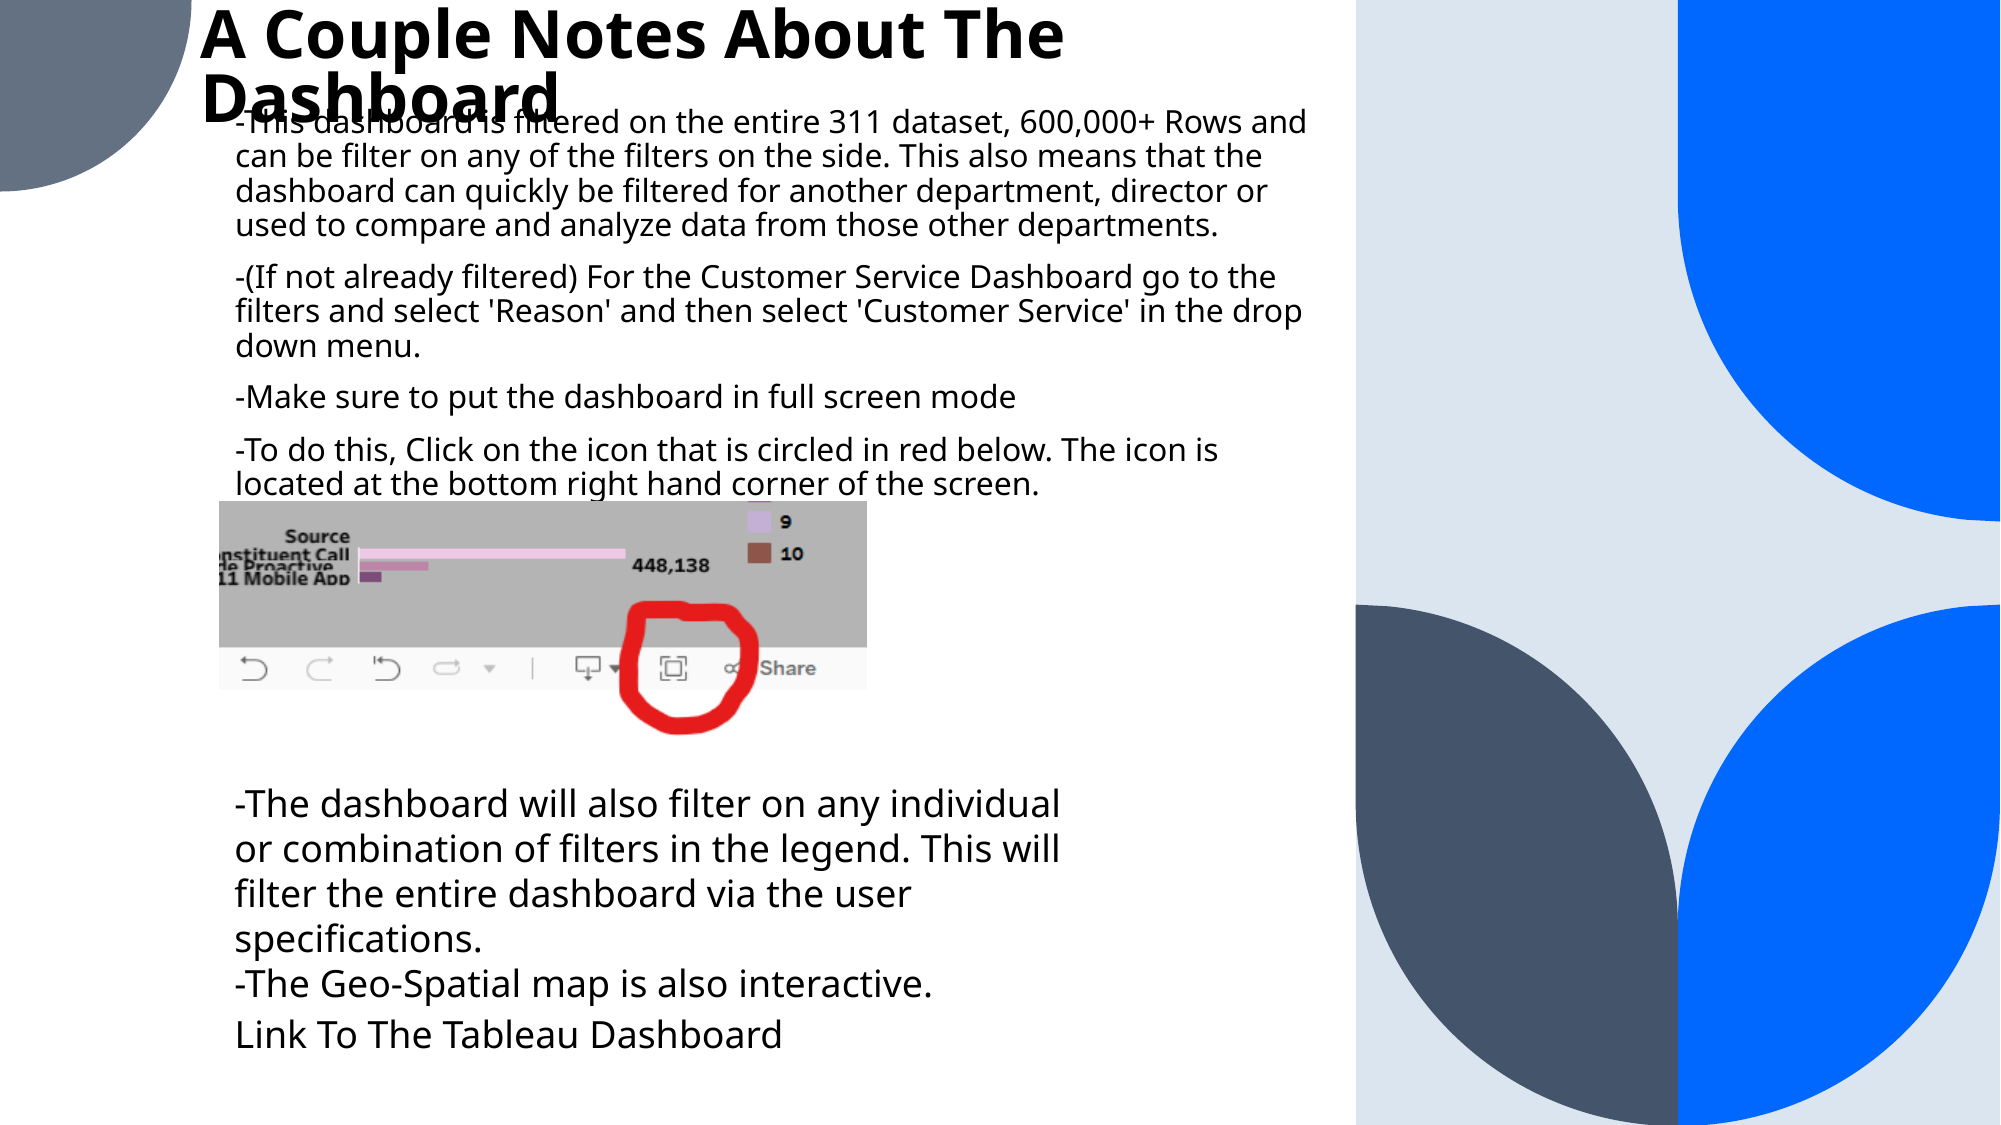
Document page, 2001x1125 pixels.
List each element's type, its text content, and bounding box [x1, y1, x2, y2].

title A Couple Notes About The Dashboard [185, 0, 1333, 112]
text_box -The dashboard will also filter on any individual or combination of filters in the legend. This will filter the entire dashboard via the user specifications. -The Geo-Spatial map is also interactive. [219, 772, 1099, 970]
text_box Link To The Tableau Dashboard [219, 1003, 1357, 1064]
subtitle -This dashboard is filtered on the entire 311 dataset, 600,000+ Rows and can be filter on any of the filters on the side. This also means that the dashboard can quickly be filtered for another department, director or used to compare and analyze data from those other departments. -(If not already filtered) For the Customer Service Dashboard go to the filters and select 'Reason' and then select 'Customer Service' in the drop down menu. -Make sure to put the dashboard in full screen mode -To do this, Click on the icon that is circled in red below. The icon is located at the bottom right hand corner of the screen. [220, 98, 1331, 510]
picture [219, 501, 867, 755]
